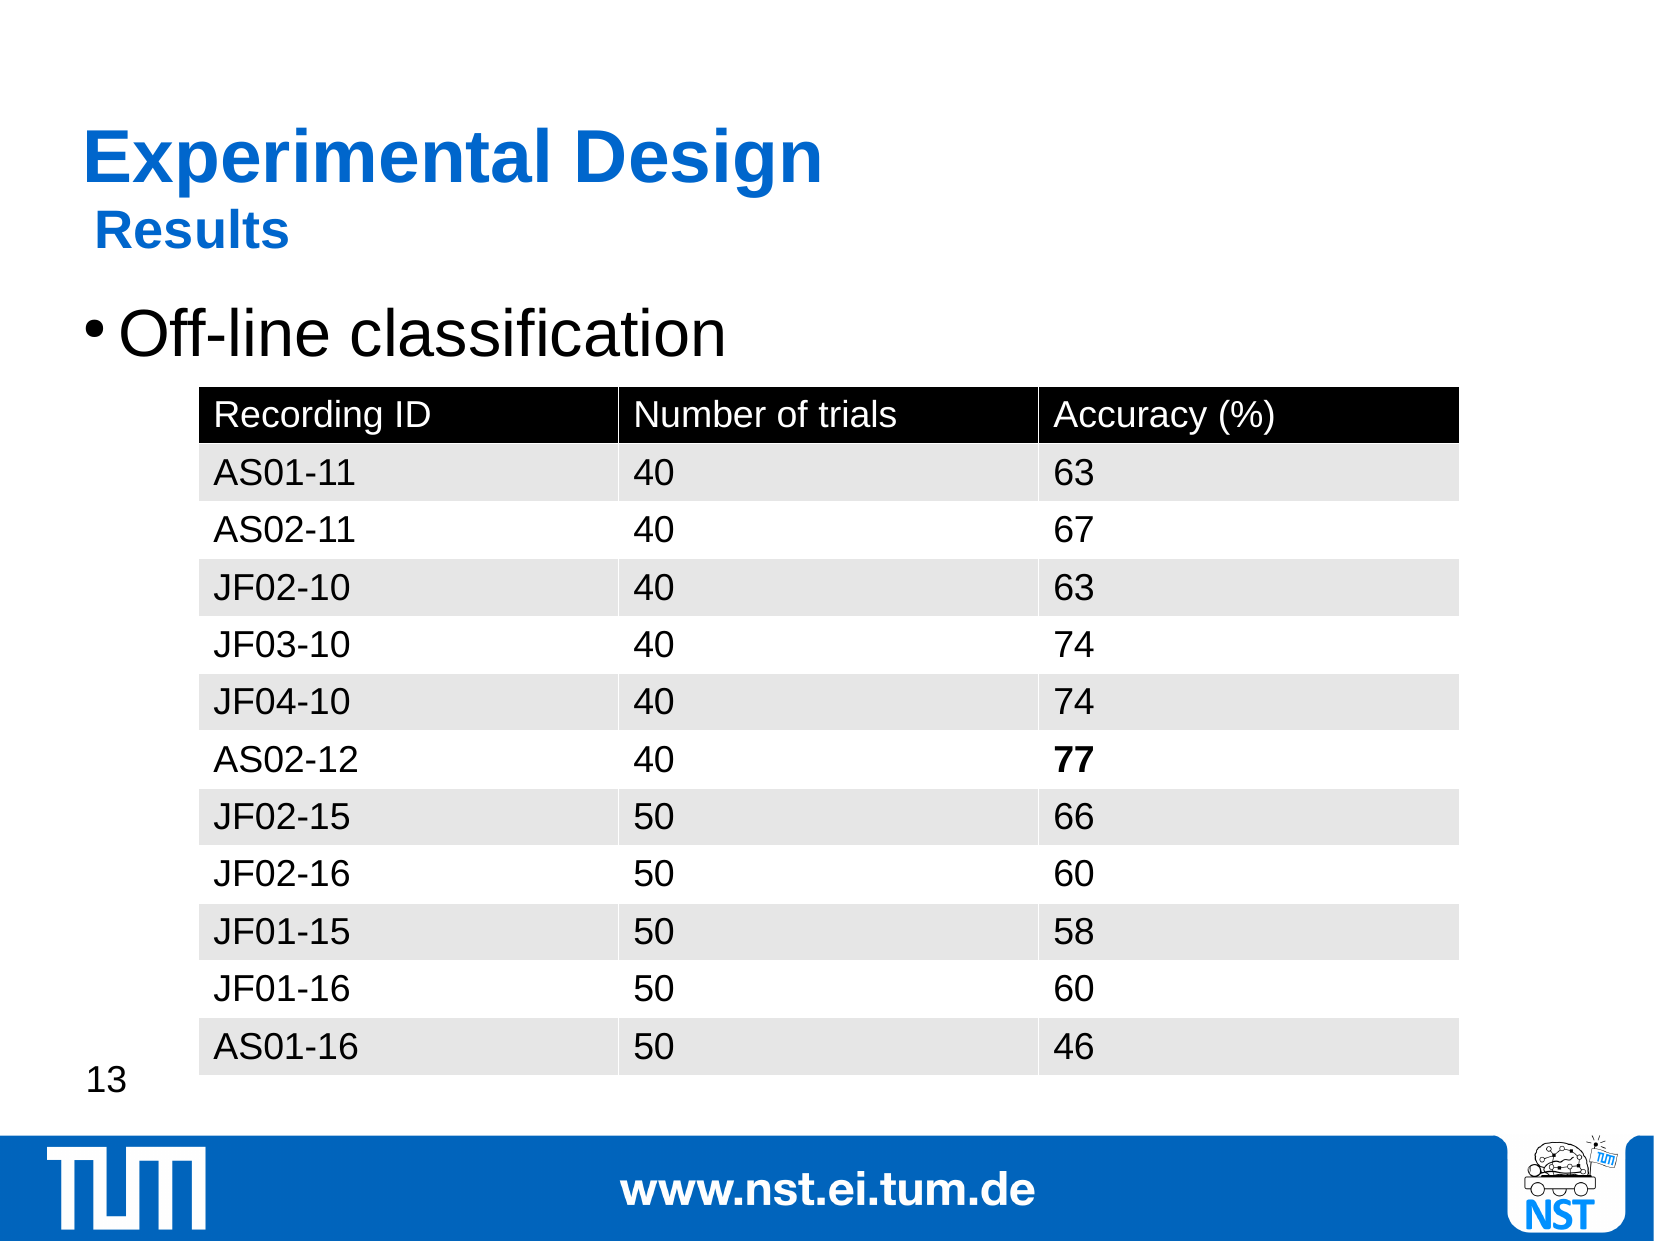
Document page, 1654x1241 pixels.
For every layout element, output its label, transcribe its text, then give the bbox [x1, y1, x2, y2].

title Experimental Design [82, 49, 1571, 257]
table_cell 63 [1039, 559, 1459, 616]
table_cell 74 [1039, 617, 1459, 673]
table_cell JF02-16 [199, 846, 618, 903]
table_cell 58 [1039, 904, 1459, 960]
table_cell 63 [1039, 444, 1459, 501]
table_cell 50 [619, 904, 1038, 960]
table_cell 50 [619, 961, 1038, 1017]
table_cell [199, 1076, 618, 1132]
title Results [94, 194, 1583, 260]
table_cell JF02-15 [199, 789, 618, 845]
table_cell 40 [619, 731, 1038, 788]
table_cell AS02-11 [199, 502, 618, 558]
table_cell 40 [619, 559, 1038, 616]
table_cell JF04-10 [199, 674, 618, 730]
table_cell 40 [619, 617, 1038, 673]
table_cell 74 [1039, 674, 1459, 730]
table_cell JF01-15 [199, 904, 618, 960]
table_cell JF02-10 [199, 559, 618, 616]
table_cell 40 [619, 444, 1038, 501]
table_cell 40 [619, 674, 1038, 730]
table_cell 77 [1039, 731, 1459, 788]
table_cell AS01-11 [199, 444, 618, 501]
list Off-line classification [82, 290, 1501, 1010]
table_cell AS01-16 [199, 1018, 618, 1075]
table_cell 50 [619, 1018, 1038, 1075]
table_header Number of trials [619, 387, 1038, 443]
table_cell 46 [1039, 1018, 1459, 1075]
table_cell [1039, 1076, 1459, 1132]
table_cell 60 [1039, 961, 1459, 1017]
table_cell [619, 1076, 1038, 1132]
table_cell JF03-10 [199, 617, 618, 673]
table_cell 50 [619, 789, 1038, 845]
table_header Recording ID [199, 387, 618, 443]
picture [0, 1134, 1654, 1241]
table_cell 60 [1039, 846, 1459, 903]
table_cell JF01-16 [199, 961, 618, 1017]
table_header Accuracy (%) [1039, 387, 1459, 443]
table_cell 67 [1039, 502, 1459, 558]
table_cell AS02-12 [199, 731, 618, 788]
table_cell 40 [619, 502, 1038, 558]
table_cell 66 [1039, 789, 1459, 845]
table_cell 50 [619, 846, 1038, 903]
